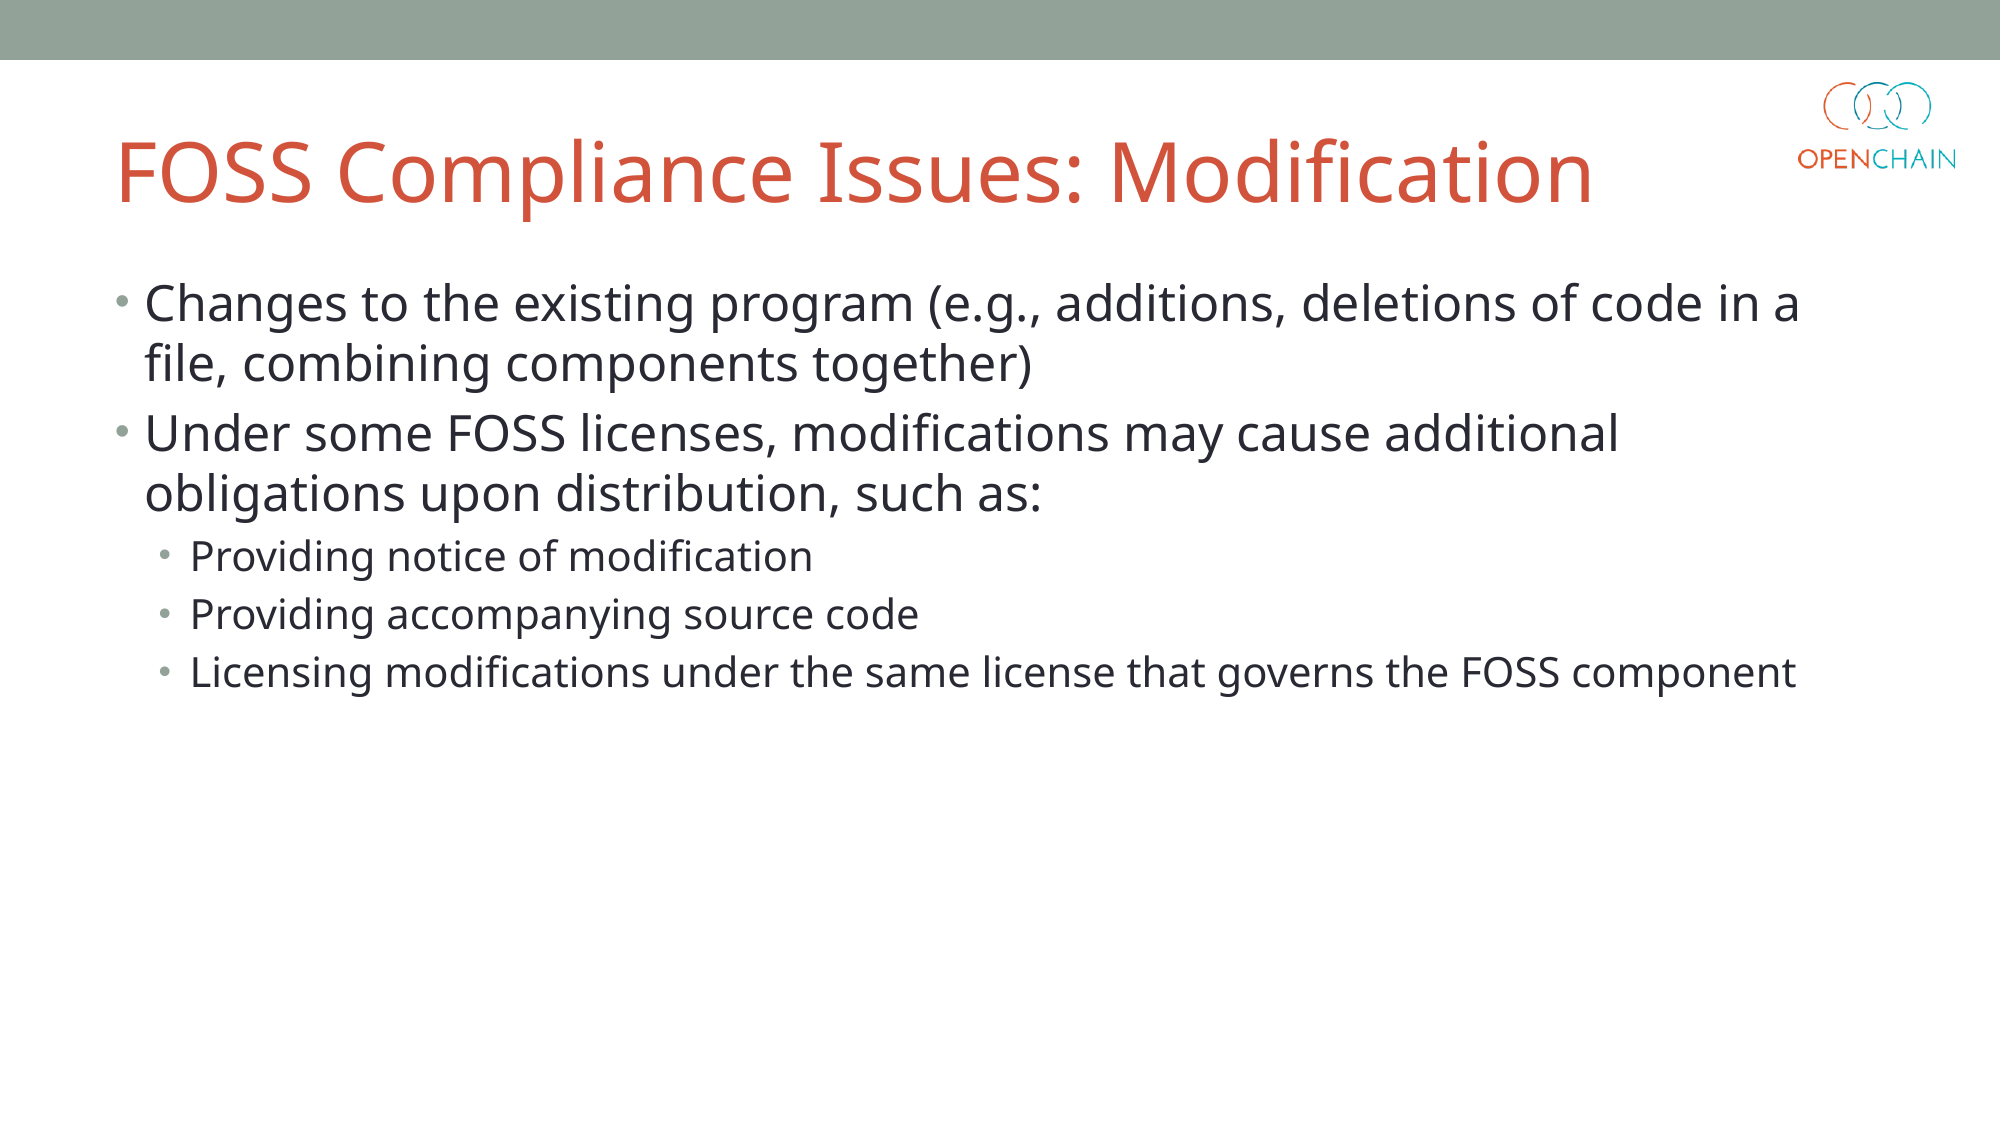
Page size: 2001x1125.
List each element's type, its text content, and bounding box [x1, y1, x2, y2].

picture [1798, 82, 1955, 169]
text_box FOSS Compliance Issues: Modification [99, 87, 1900, 250]
text_box Changes to the existing program (e.g., additions, deletions of code in a file, combining components together) Under some FOSS licenses, modifications may cause additional obligations upon distribution, such as: Providing notice of modification Providing accompanying source code Licensing modifications under the same license that governs the FOSS component [99, 263, 1900, 1064]
